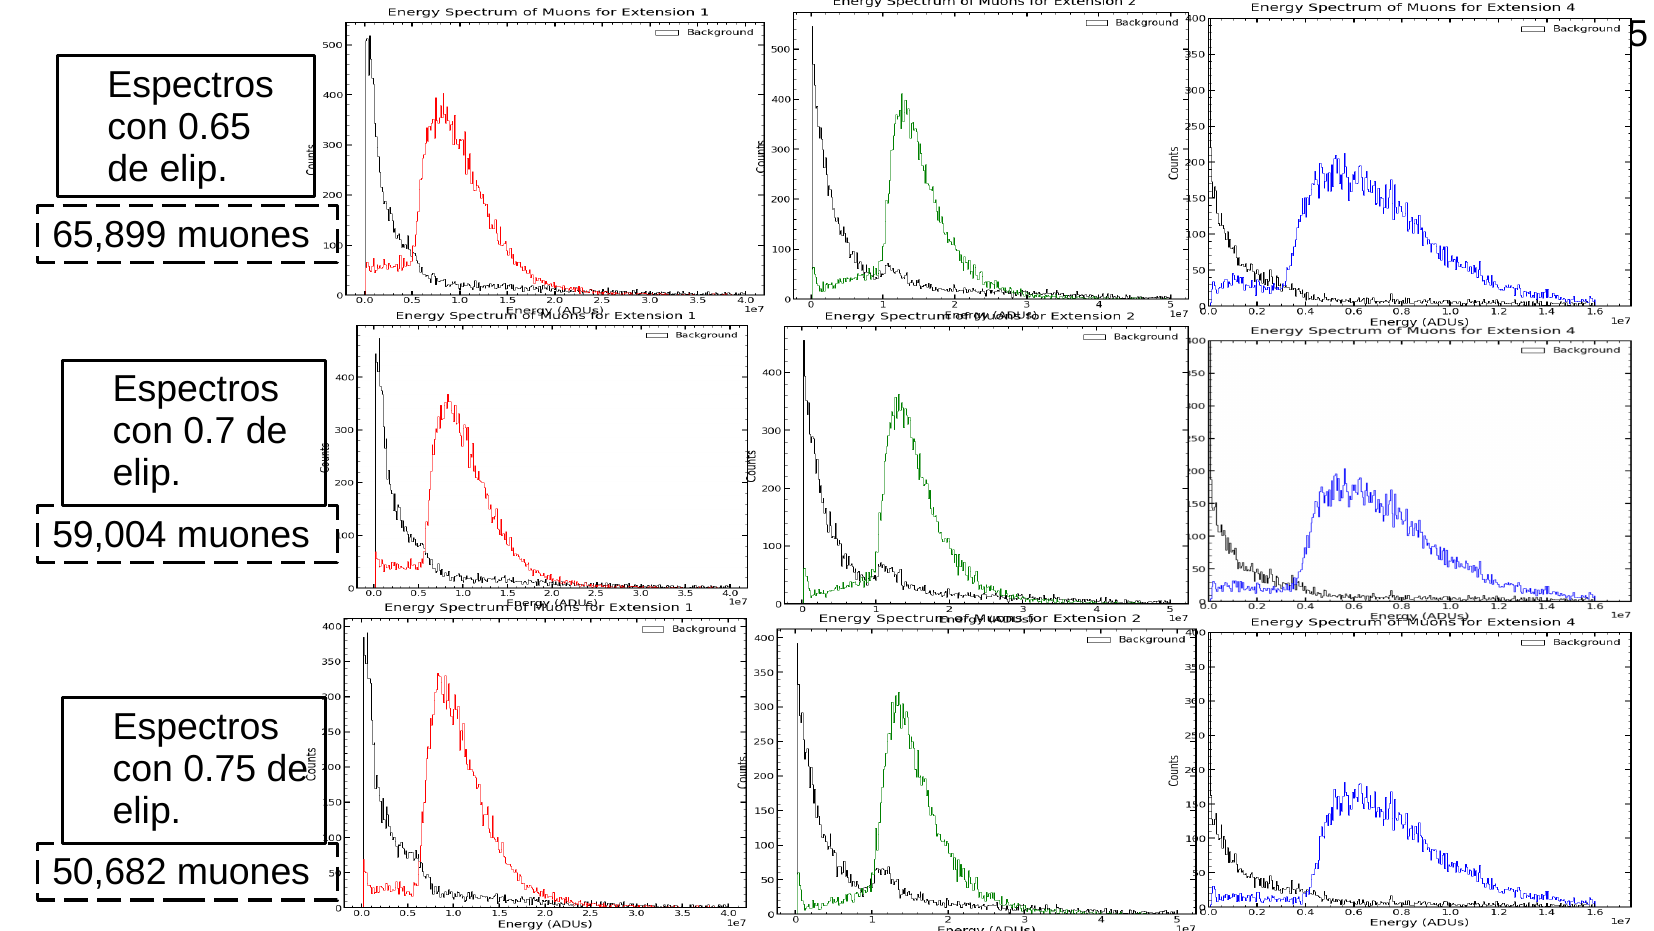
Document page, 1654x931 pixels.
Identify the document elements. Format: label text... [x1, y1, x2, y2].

text_box <number> [1636, 4, 1654, 76]
text_box Espectros con 0.75 de elip. [62, 697, 300, 843]
text_box Espectros con 0.65 de elip. [57, 55, 300, 197]
text_box 65,899 muones [37, 205, 300, 263]
text_box 59,004 muones [37, 505, 338, 563]
text_box 50,682 muones [37, 843, 300, 901]
text_box Espectros con 0.7 de elip. [62, 360, 326, 505]
picture [300, 0, 1636, 931]
